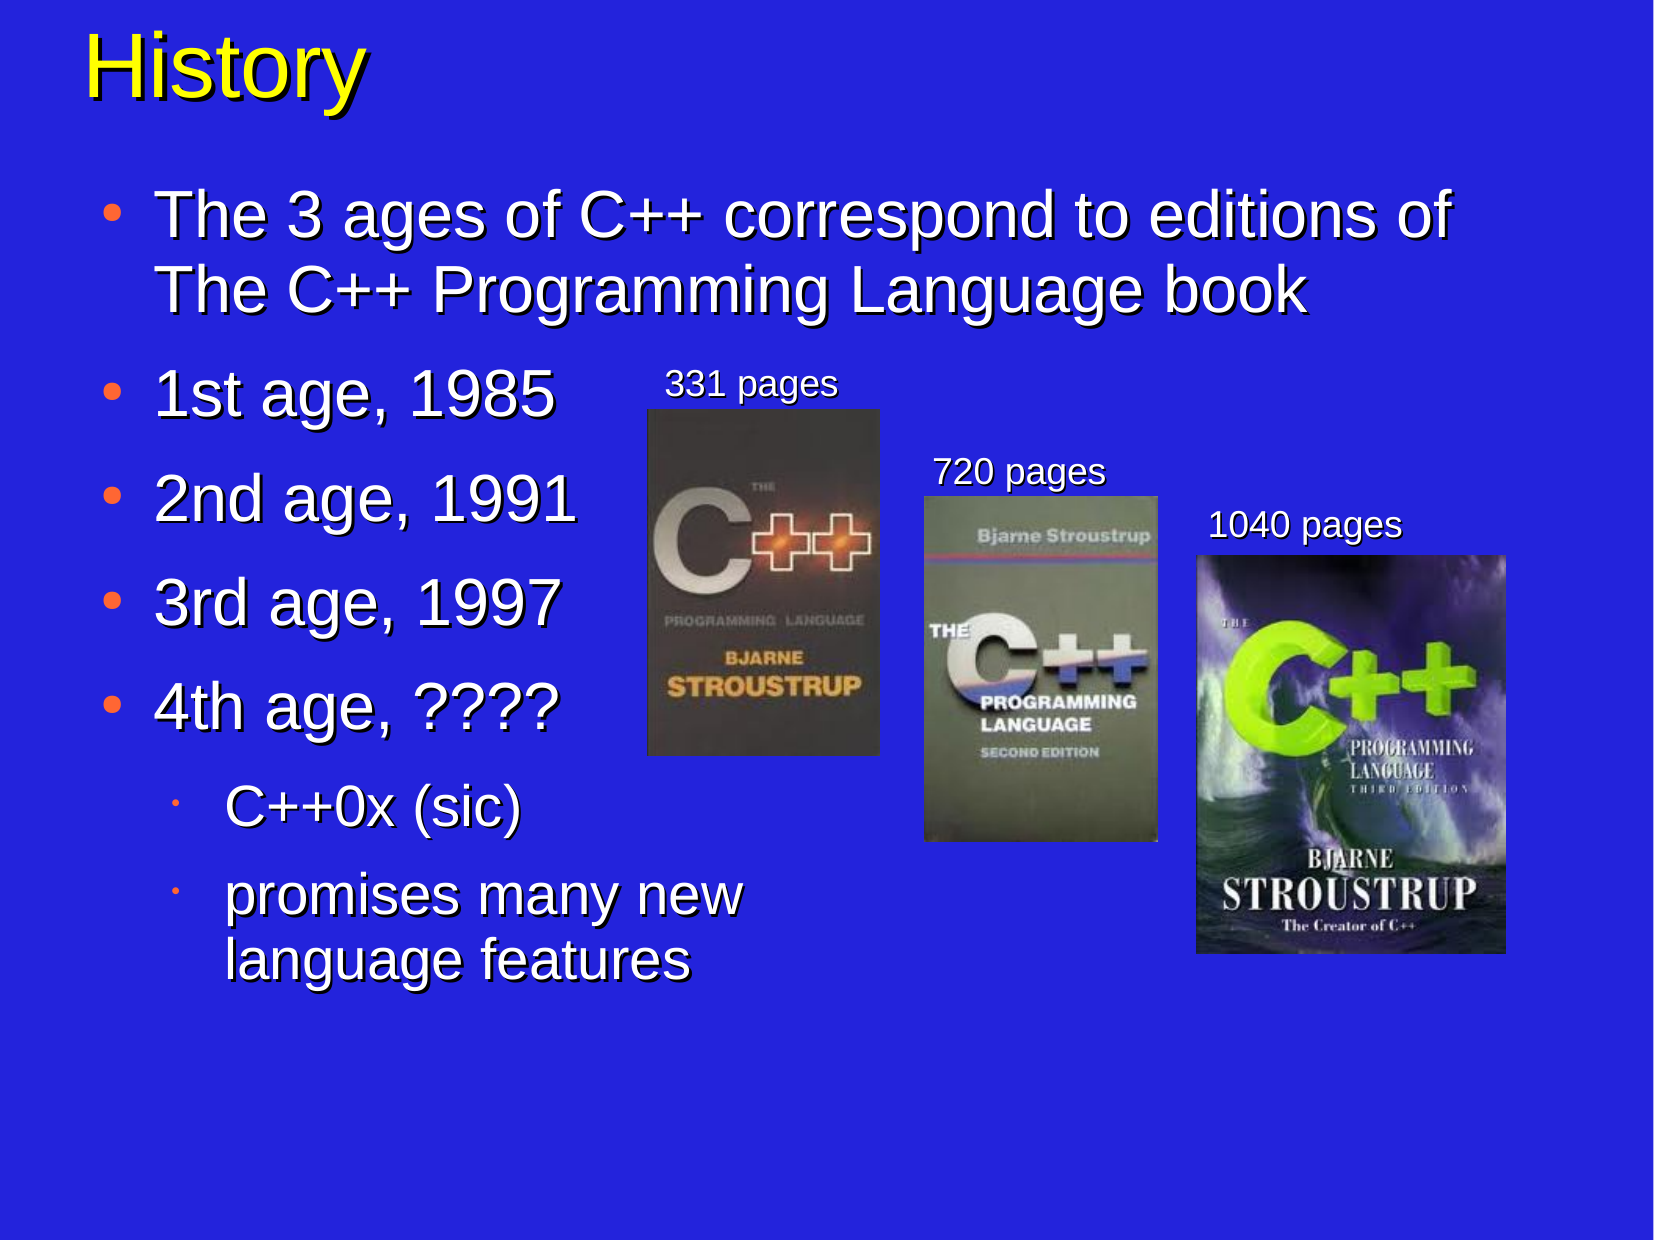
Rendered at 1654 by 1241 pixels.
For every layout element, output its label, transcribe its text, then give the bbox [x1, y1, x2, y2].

picture [647, 409, 880, 756]
picture [924, 496, 1158, 842]
picture [1196, 555, 1506, 954]
text_box 720 pages [917, 442, 1123, 591]
text_box 1040 pages [1192, 496, 1419, 644]
text_box 331 pages [649, 355, 855, 503]
list The 3 ages of C++ correspond to editions of The C++ Programming Language book 1st age, 1985 2nd age, 1991 3rd age, 1997 4th age, ???? C++0x (sic) promises many new language features [82, 177, 1571, 1182]
title History [82, 2, 1571, 130]
